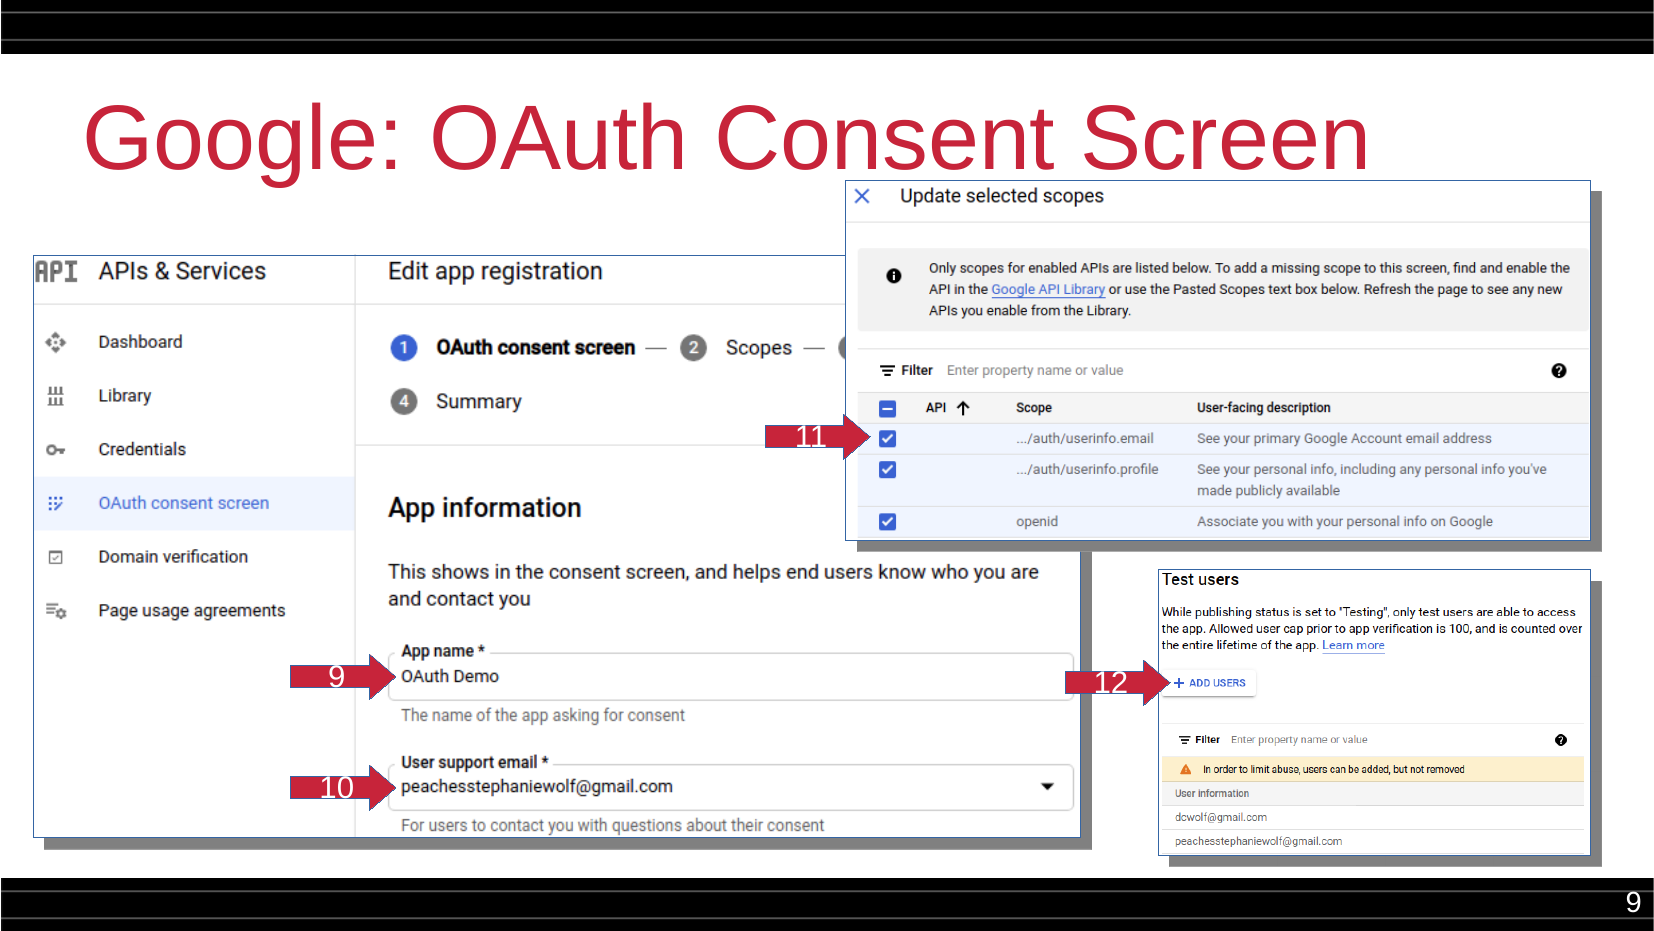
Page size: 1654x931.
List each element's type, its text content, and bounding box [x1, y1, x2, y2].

text_box 10 [340, 778, 349, 796]
picture [1158, 569, 1591, 856]
text_box 12 [1065, 660, 1171, 706]
picture [33, 179, 1591, 838]
text_box 11 [765, 414, 871, 460]
text_box 9 [290, 654, 396, 700]
text_box 10 [290, 765, 396, 811]
picture [1, 878, 1654, 931]
text_box 9 [332, 667, 341, 677]
picture [1, 0, 1654, 54]
title Google: OAuth Consent Screen [82, 60, 1571, 216]
